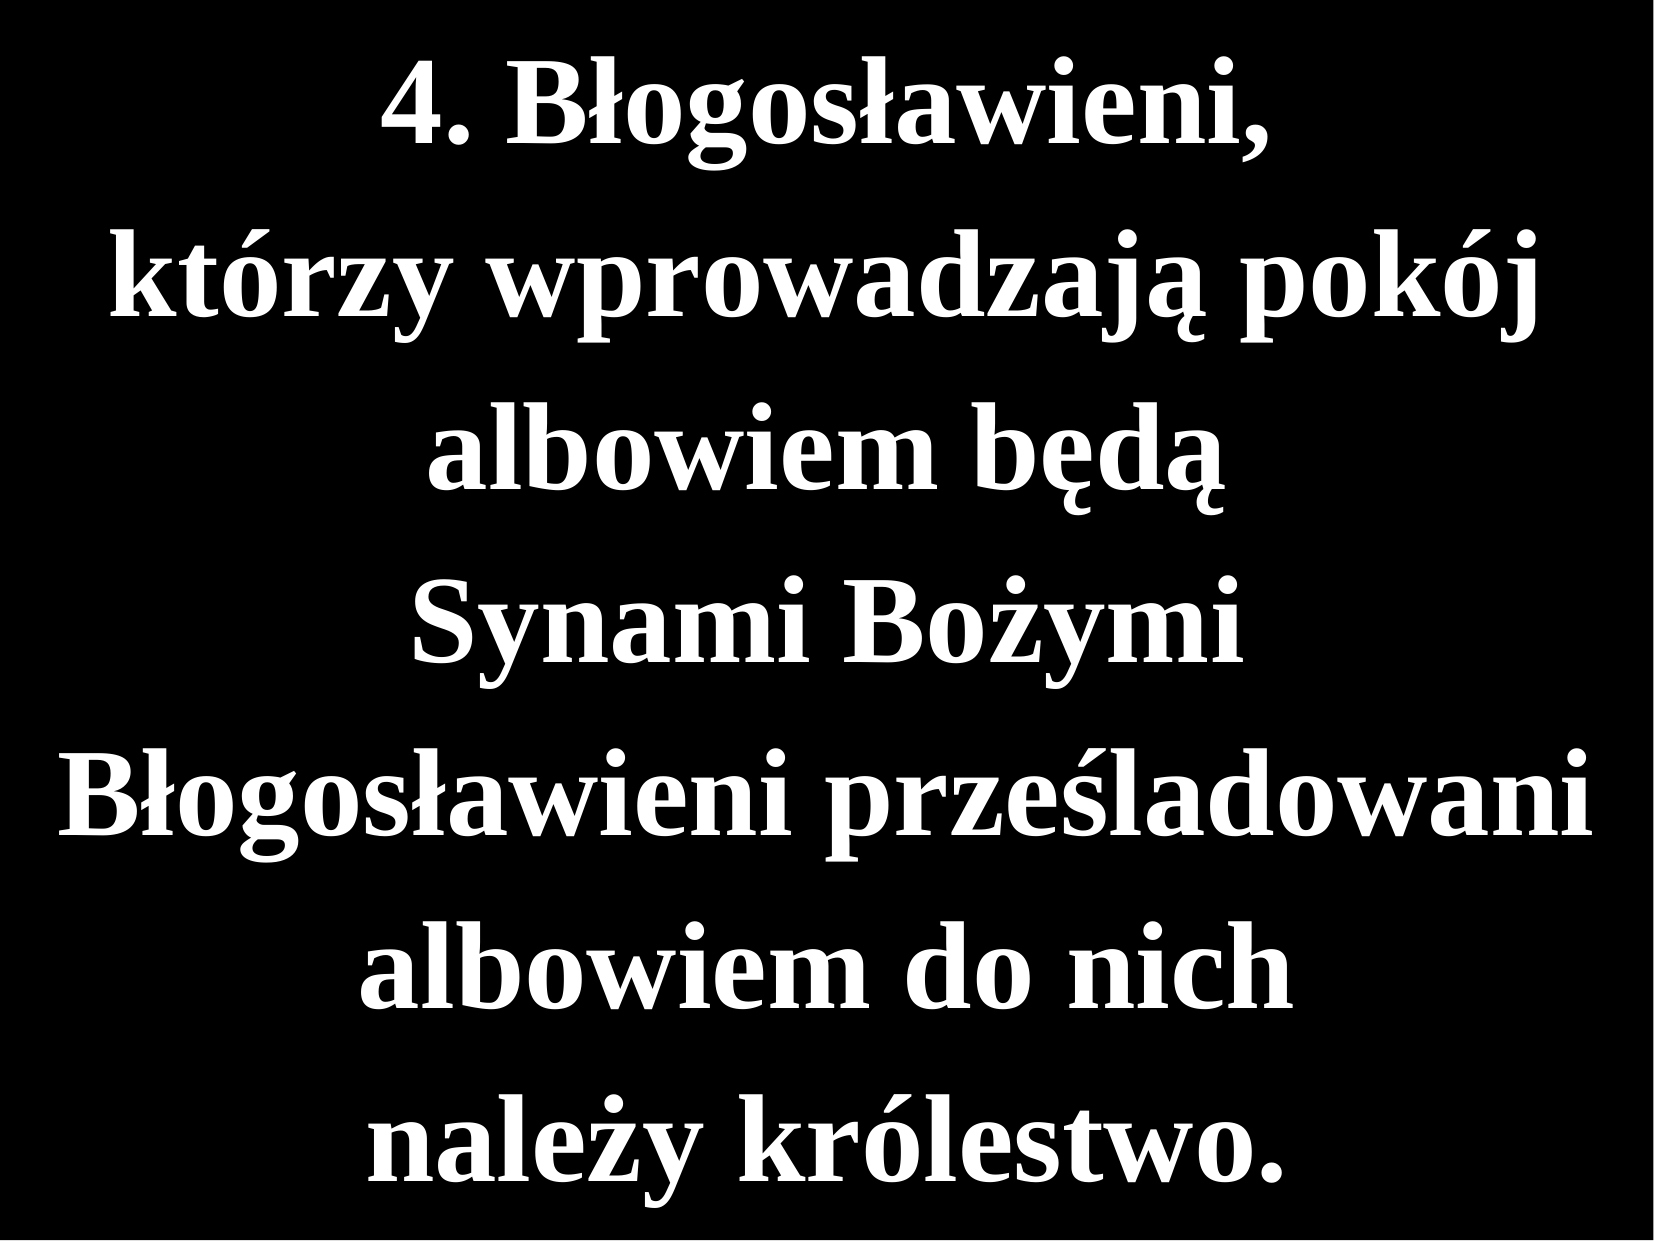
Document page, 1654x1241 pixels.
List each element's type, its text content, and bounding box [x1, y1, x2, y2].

title 4. Błogosławieni, ppp którzy wprowadzają pokój ppp albowiem będą ppp Synami Bożymi ppp Błogosławieni prześladowani ppp albowiem do nich ppp należy królestwo. [0, 0, 1654, 1241]
